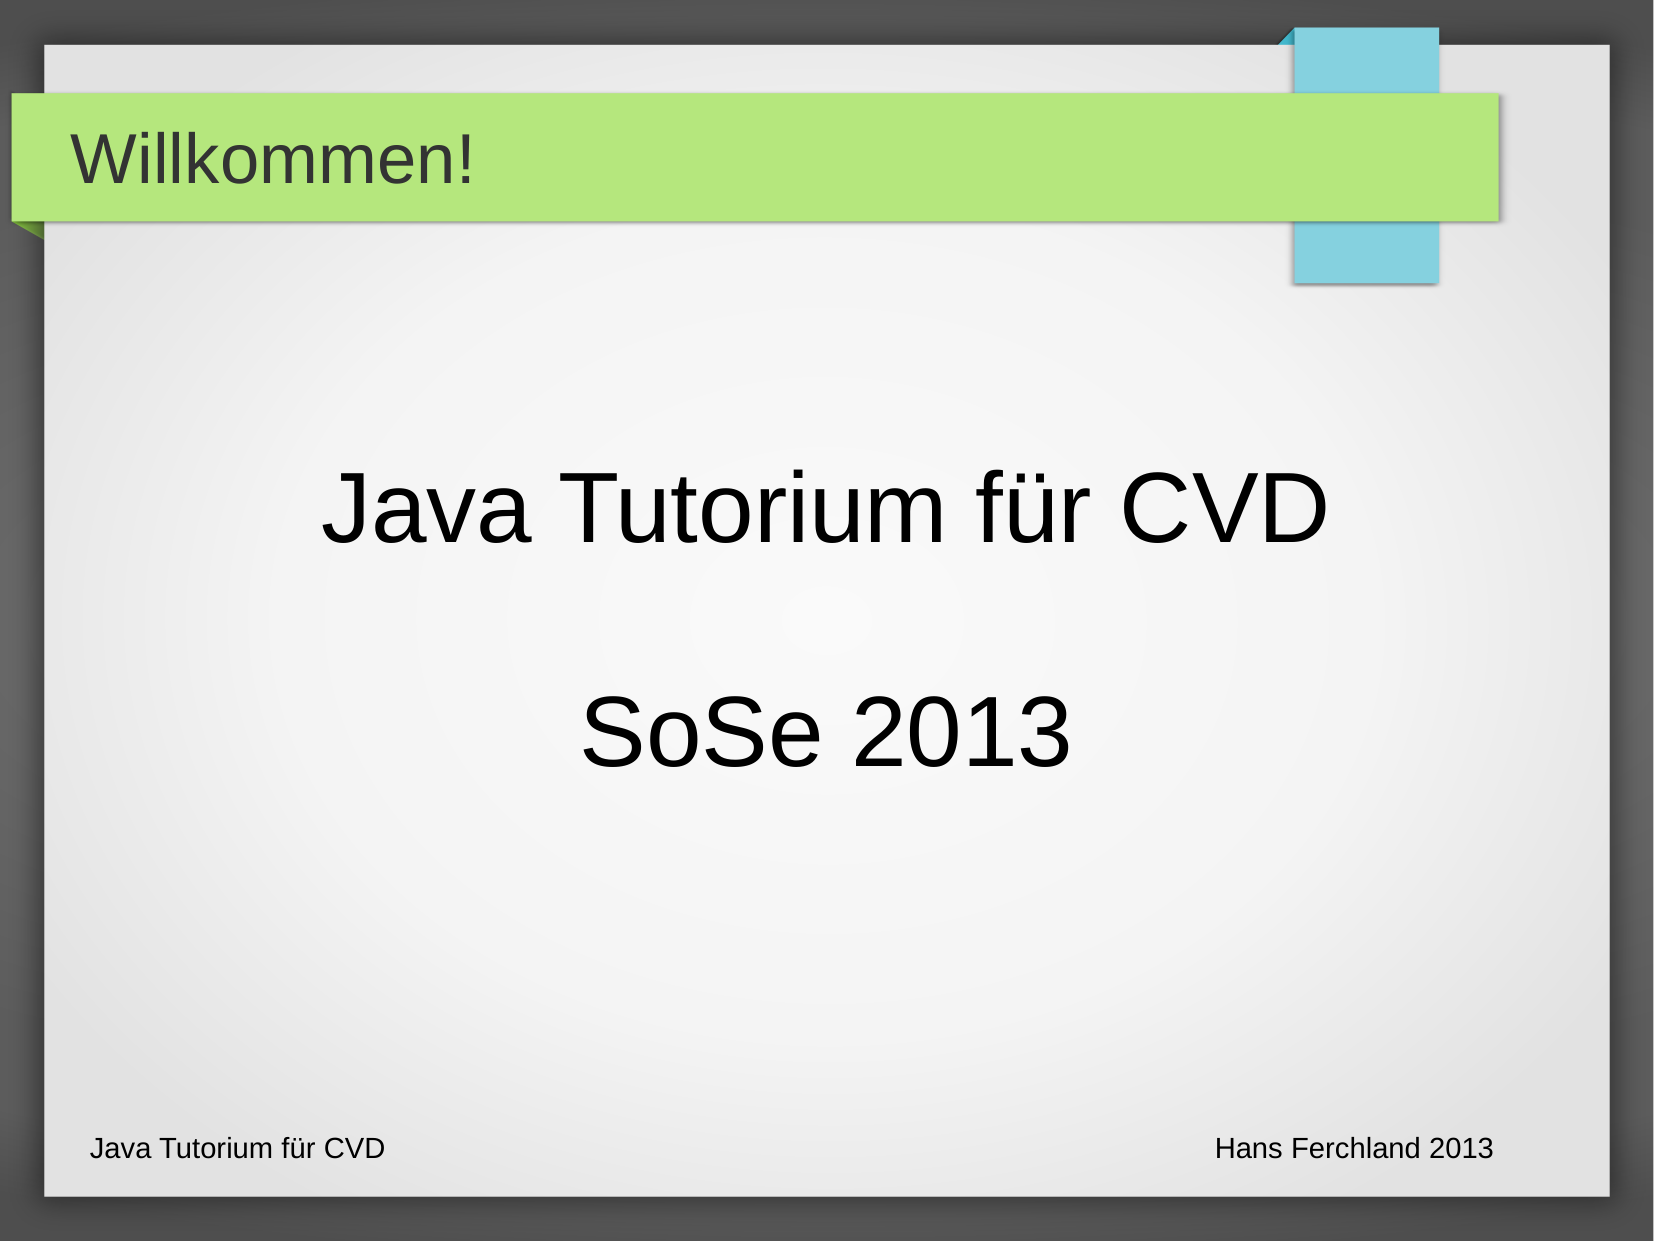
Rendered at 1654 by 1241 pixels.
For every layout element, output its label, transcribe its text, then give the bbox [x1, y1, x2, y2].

text_box Java Tutorium für CVD SoSe 2013 [272, 445, 1382, 796]
text_box Java Tutorium für CVD Hans Ferchland 2013 [75, 1125, 1576, 1173]
title Willkommen! [70, 106, 1229, 213]
picture [0, 0, 1654, 1241]
